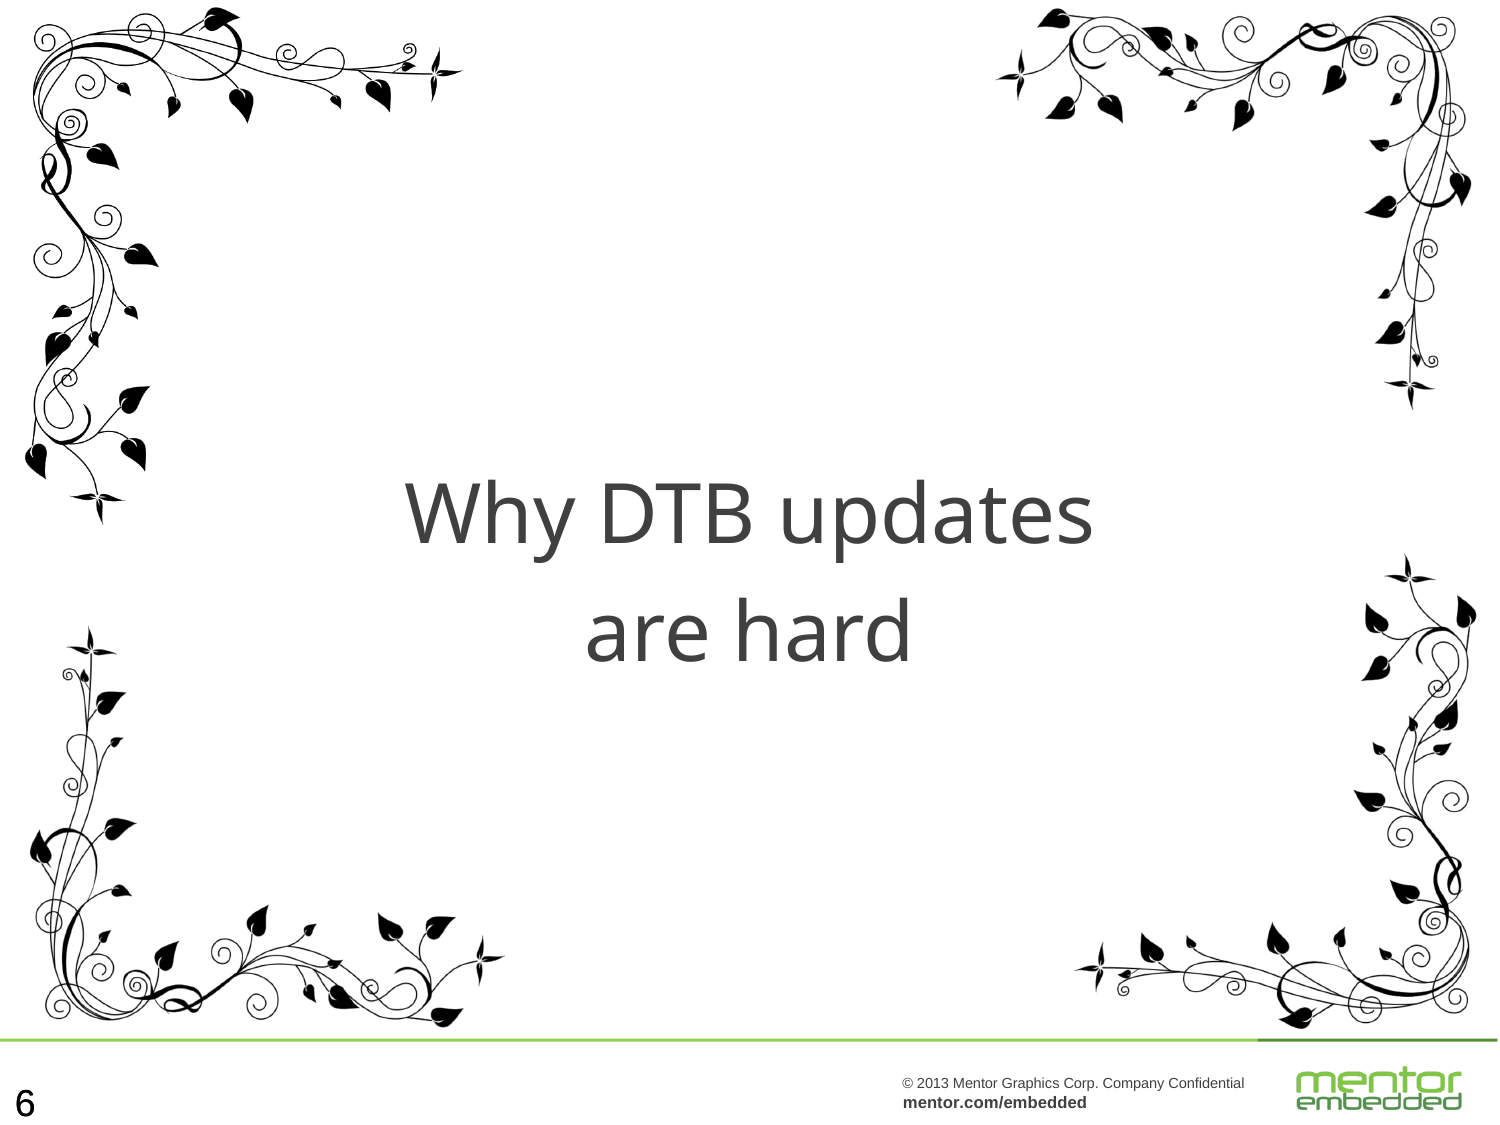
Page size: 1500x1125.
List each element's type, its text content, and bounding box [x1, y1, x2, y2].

picture [1070, 548, 1484, 1035]
picture [23, 621, 510, 1035]
picture [16, 0, 467, 530]
subtitle Why DTB updates are hard [0, 174, 1500, 965]
picture [1292, 1062, 1464, 1114]
picture [990, 0, 1477, 414]
